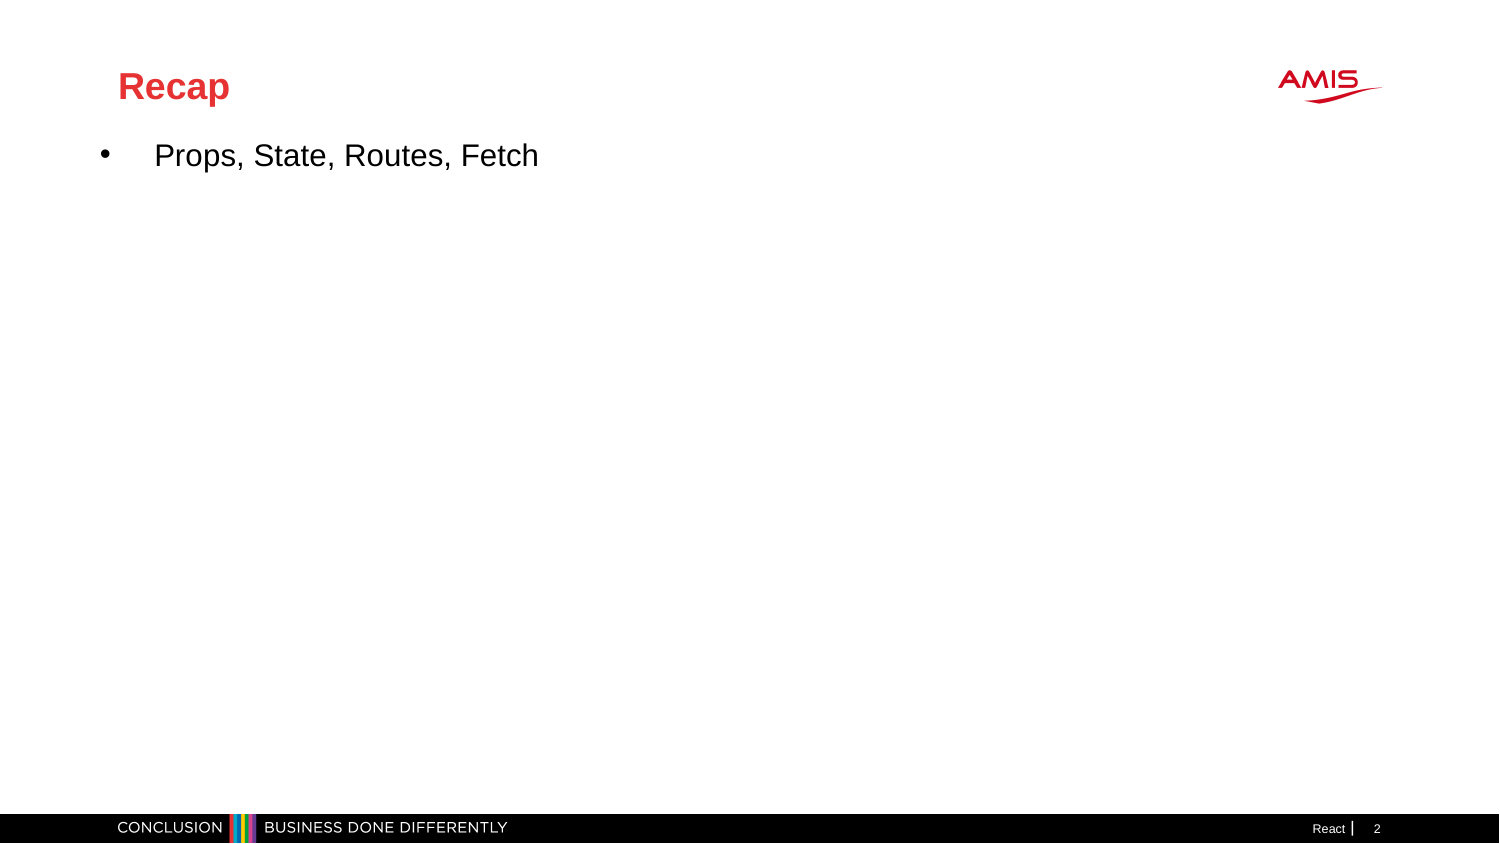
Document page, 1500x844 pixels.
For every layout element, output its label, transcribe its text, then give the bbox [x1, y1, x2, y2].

text_box Recap [118, 47, 1204, 129]
picture [1204, 58, 1387, 106]
text_box <number> [1358, 820, 1381, 838]
picture [0, 814, 236, 843]
picture [239, 814, 1499, 843]
text_box React [814, 820, 1346, 838]
text_box Props, State, Routes, Fetch [98, 82, 1185, 720]
